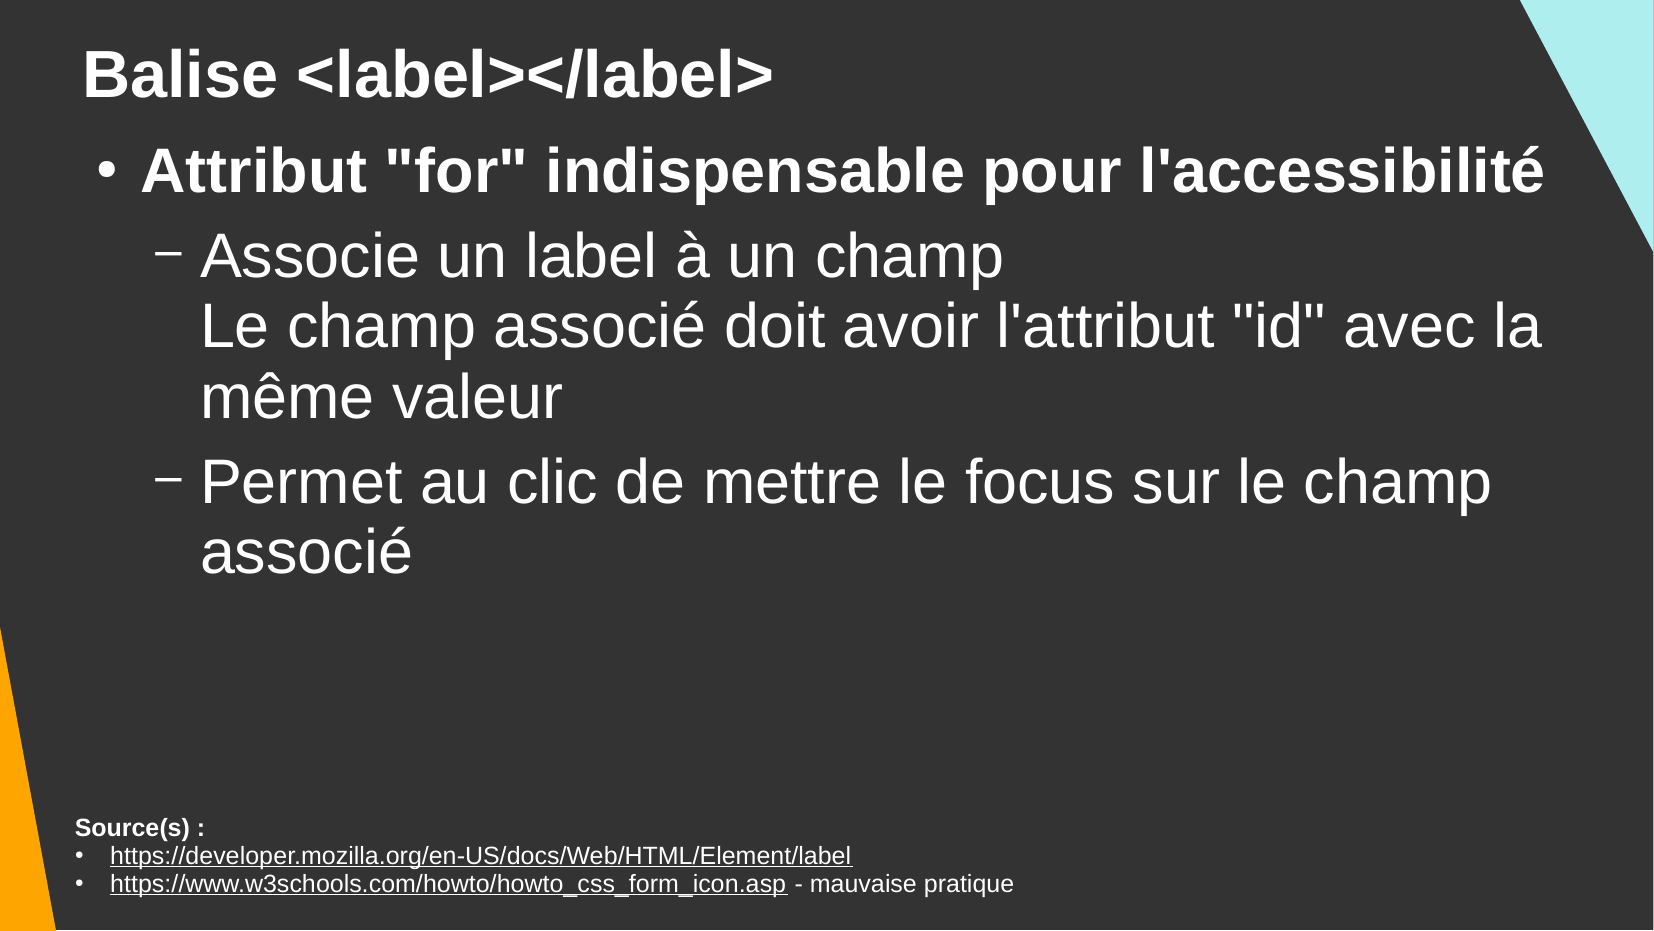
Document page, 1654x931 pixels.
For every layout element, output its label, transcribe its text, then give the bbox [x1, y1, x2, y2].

text_box [1519, 0, 1654, 254]
list Attribut "for" indispensable pour l'accessibilité Associe un label à un champ Le champ associé doit avoir l'attribut "id" avec la même valeur Permet au clic de mettre le focus sur le champ associé [80, 135, 1605, 591]
title Balise <label></label> [82, 37, 1571, 114]
text_box [0, 627, 57, 931]
text_box Source(s) : https://developer.mozilla.org/en-US/docs/Web/HTML/Element/label https://www.w3schools.com/howto/howto_css_form_icon.asp - mauvaise pratique [60, 806, 1546, 931]
